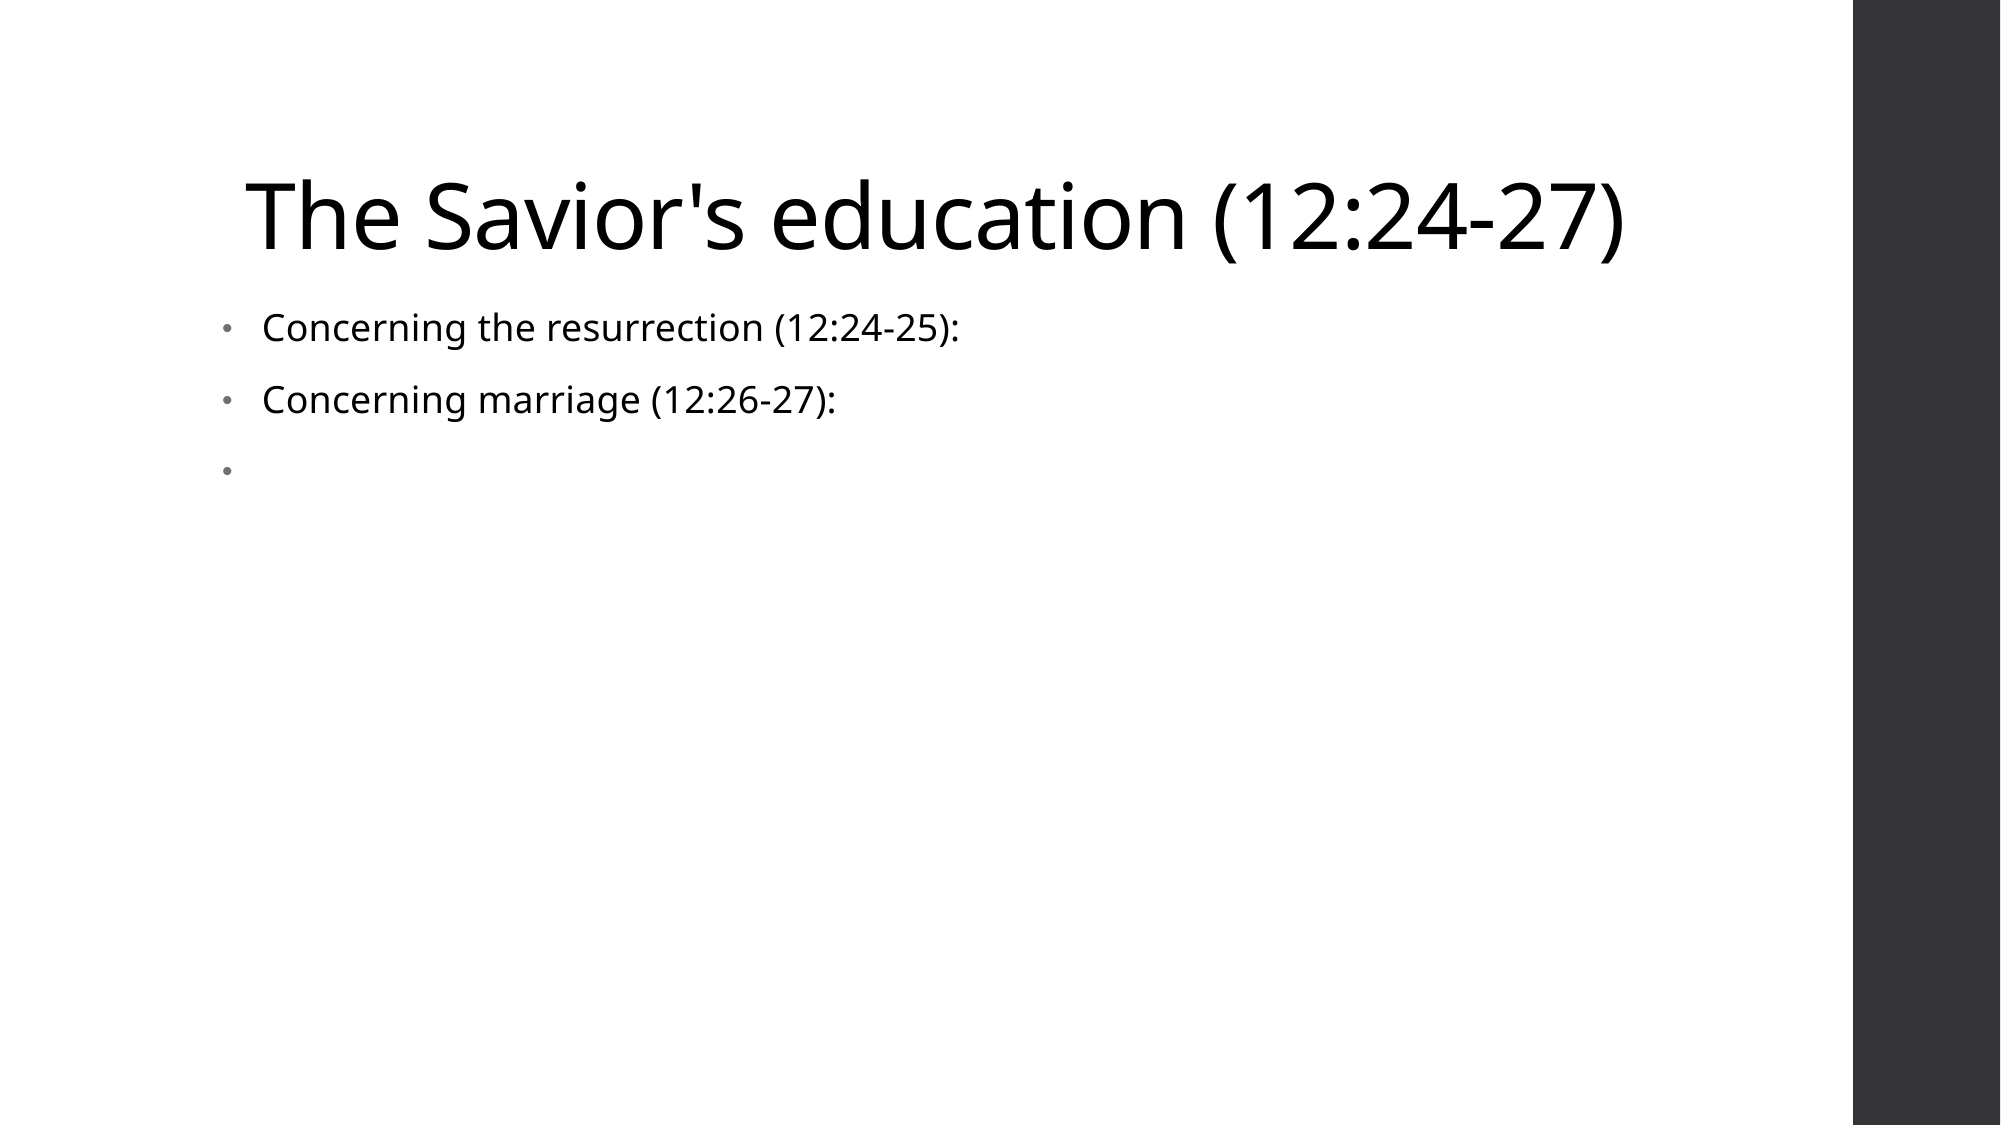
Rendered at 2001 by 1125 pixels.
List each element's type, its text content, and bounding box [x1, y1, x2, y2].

list Concerning the resurrection (12:24-25): Concerning marriage (12:26-27): [206, 299, 1617, 1014]
title The Savior's education (12:24-27) [206, 60, 1797, 278]
